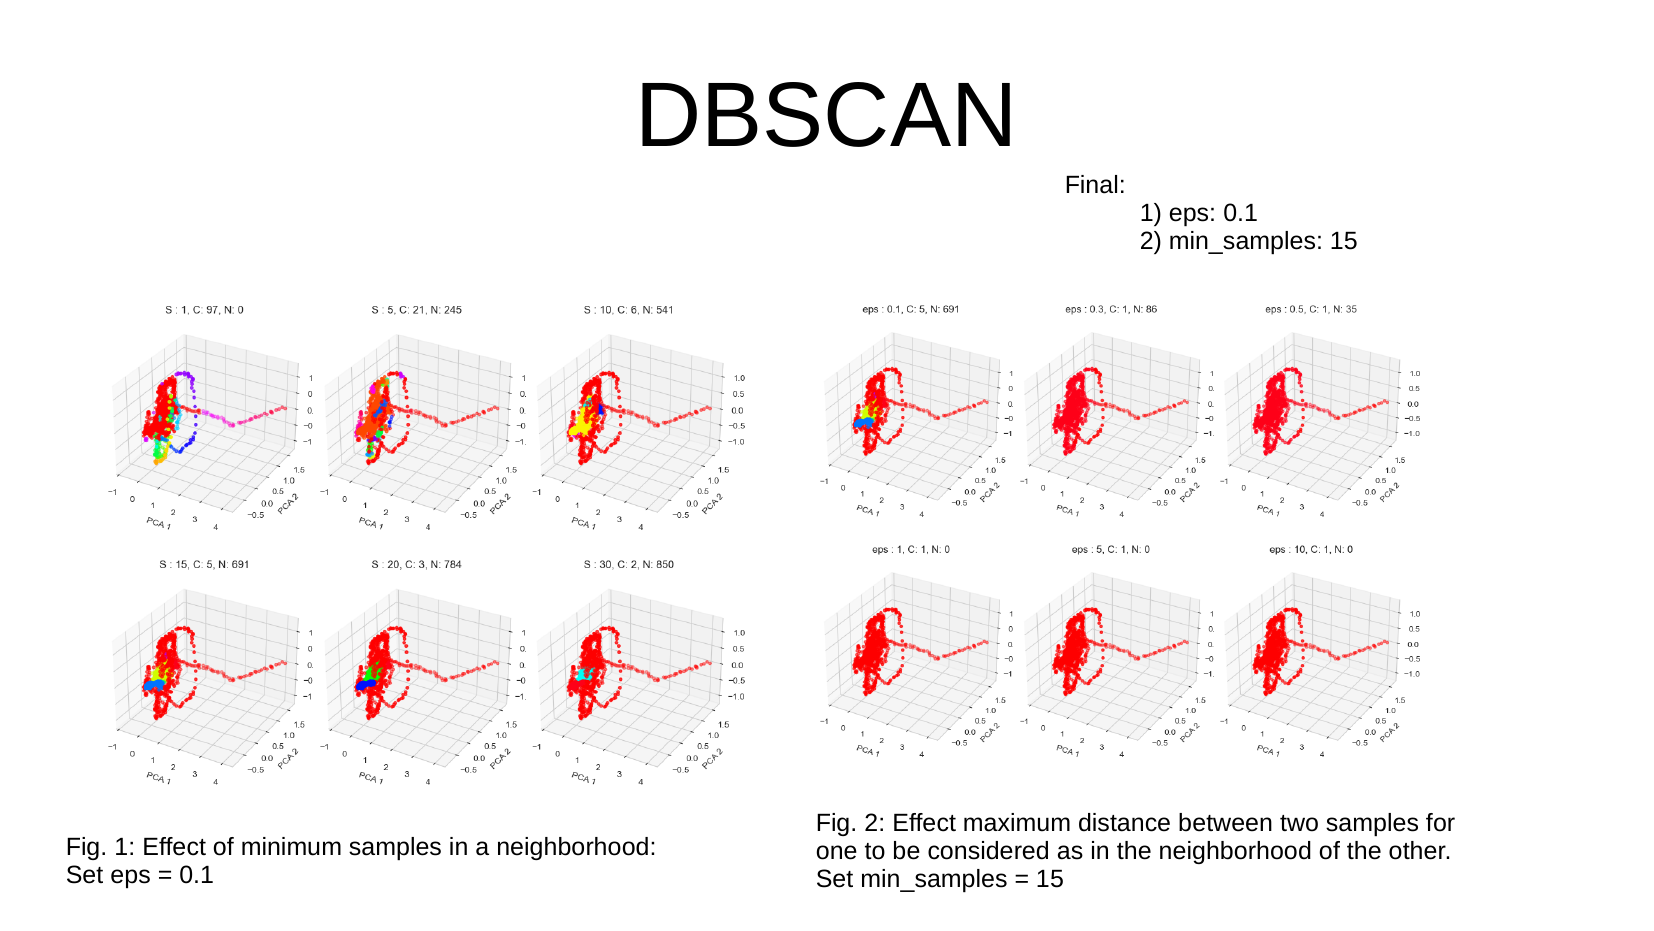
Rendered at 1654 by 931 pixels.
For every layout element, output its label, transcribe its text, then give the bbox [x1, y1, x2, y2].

title DBSCAN [82, 37, 1571, 193]
picture [94, 299, 751, 792]
picture [807, 299, 1426, 764]
text_box Final: 1) eps: 0.1 2) min_samples: 15 [1050, 163, 1654, 263]
text_box Fig. 1: Effect of minimum samples in a neighborhood: Set eps = 0.1 [51, 825, 676, 901]
text_box Fig. 2: Effect maximum distance between two samples for one to be considered as in the neighborhood of the other. Set min_samples = 15 [801, 801, 1501, 901]
